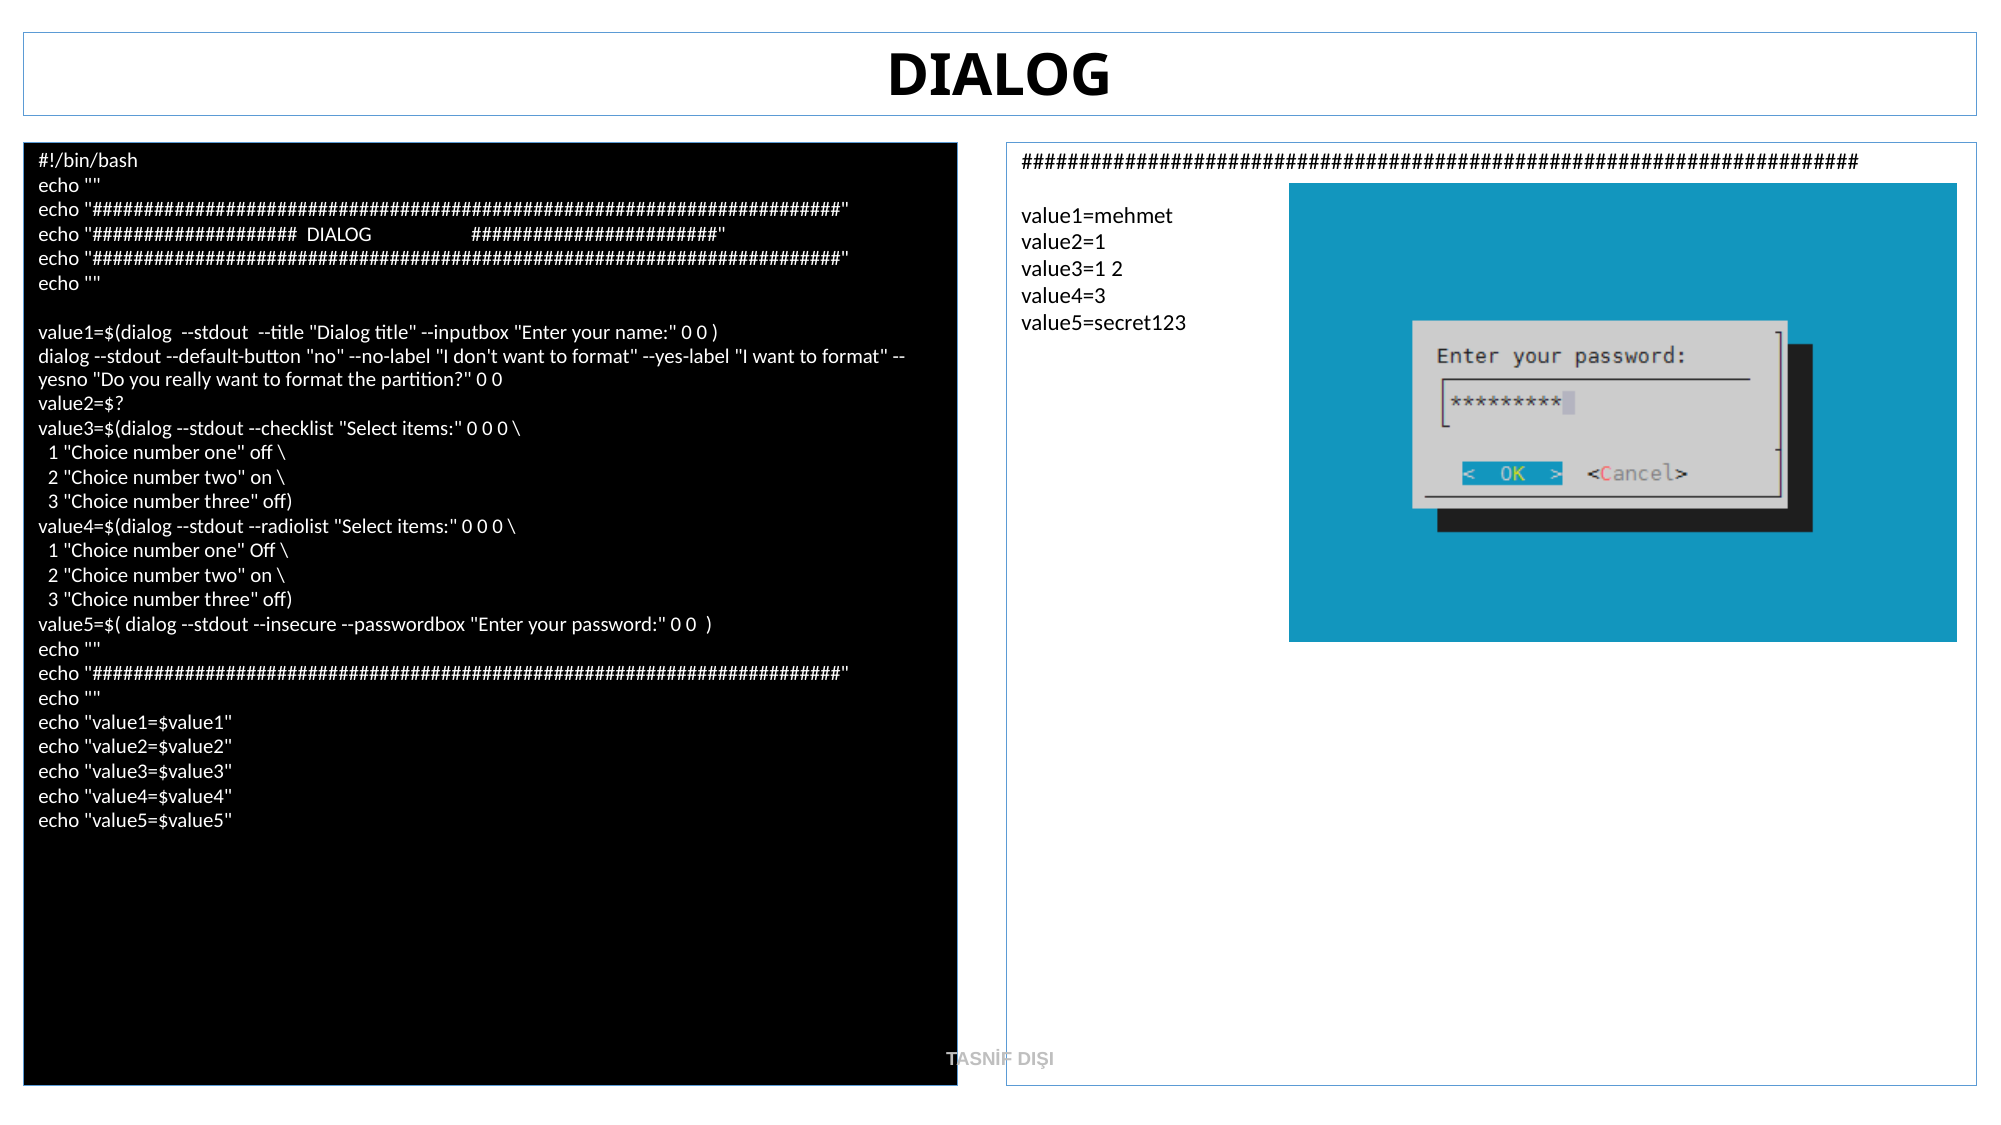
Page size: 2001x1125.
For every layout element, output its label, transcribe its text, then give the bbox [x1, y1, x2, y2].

text_box ######################################################################### value1=mehmet value2=1 value3=1 2 value4=3 value5=secret123 [1006, 142, 1977, 1042]
footer TASNİF DIŞI [0, 1042, 2000, 1103]
picture [1289, 183, 1957, 642]
title DIALOG [23, 32, 1977, 116]
subtitle #!/bin/bash echo "" echo "#########################################################################" echo "#################### DIALOG ########################" echo "#########################################################################" echo "" value1=$(dialog --stdout --title "Dialog title" --inputbox "Enter your name:" 0 0 ) dialog --stdout --default-button "no" --no-label "I don't want to format" --yes-label "I want to format" --yesno "Do you really want to format the partition?" 0 0 value2=$? value3=$(dialog --stdout --checklist "Select items:" 0 0 0 \ 1 "Choice number one" off \ 2 "Choice number two" on \ 3 "Choice number three" off) value4=$(dialog --stdout --radiolist "Select items:" 0 0 0 \ 1 "Choice number one" Off \ 2 "Choice number two" on \ 3 "Choice number three" off) value5=$( dialog --stdout --insecure --passwordbox "Enter your password:" 0 0 ) echo "" echo "#########################################################################" echo "" echo "value1=$value1" echo "value2=$value2" echo "value3=$value3" echo "value4=$value4" echo "value5=$value5" [23, 142, 958, 1042]
